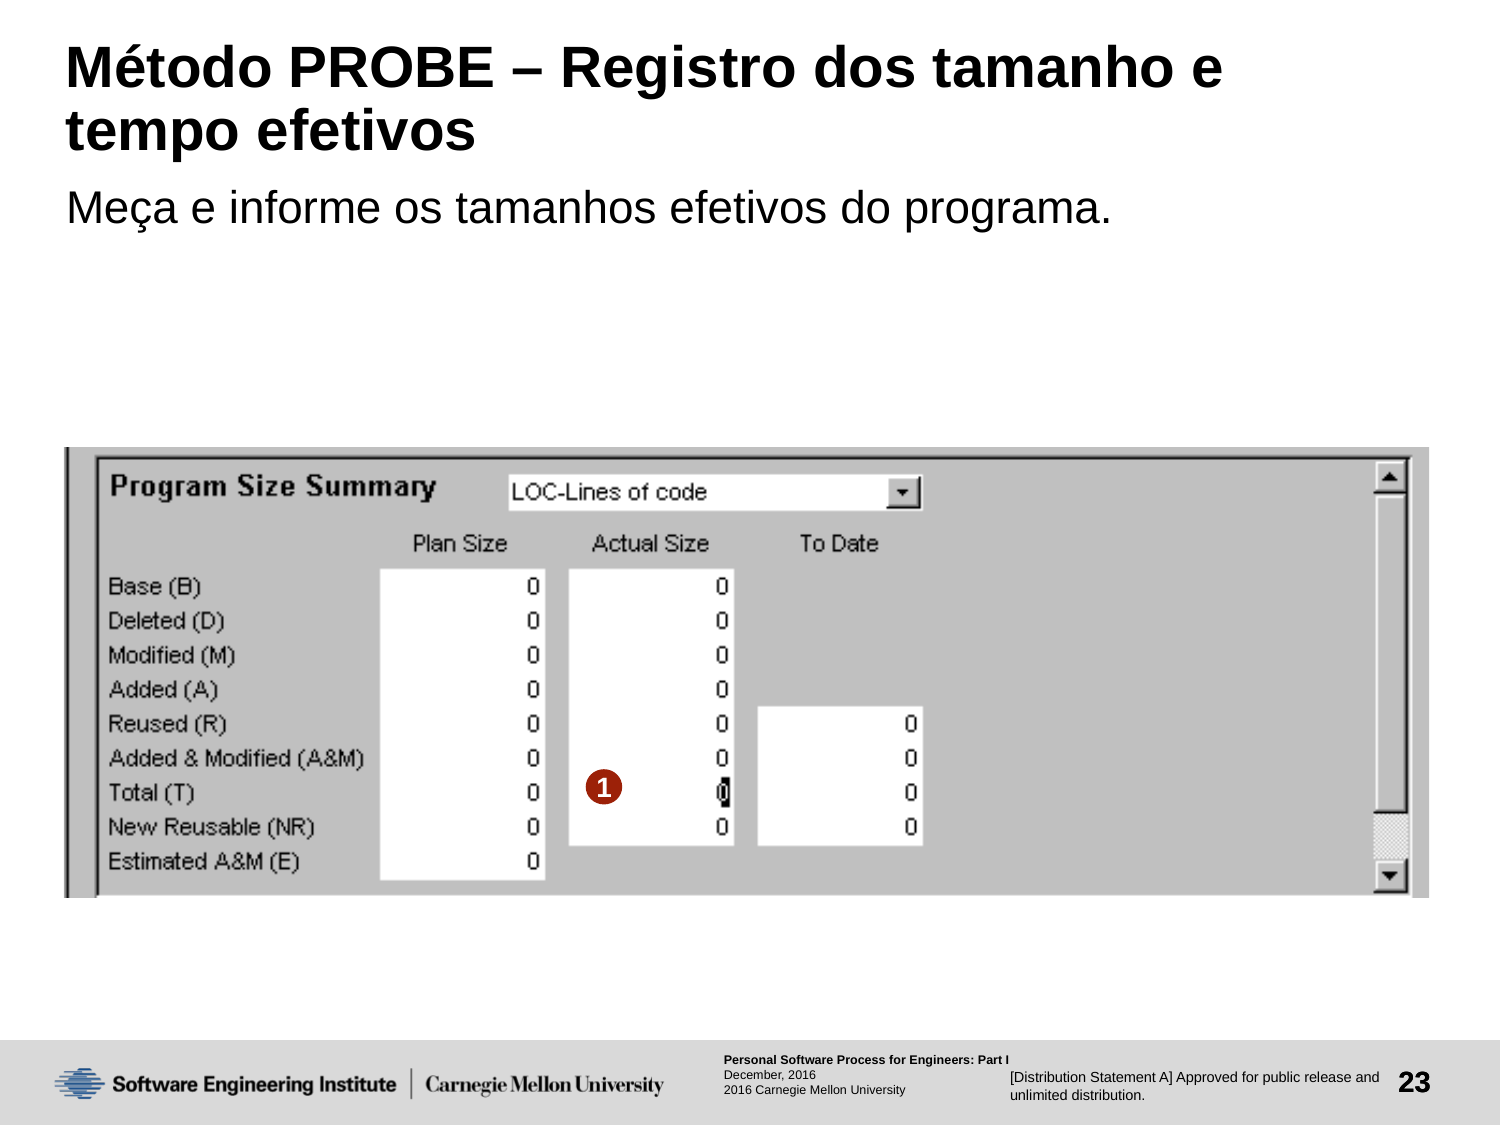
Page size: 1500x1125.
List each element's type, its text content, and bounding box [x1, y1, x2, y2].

picture [63, 447, 1430, 898]
picture [46, 1061, 673, 1104]
list Meça e informe os tamanhos efetivos do programa. [65, 177, 1431, 1000]
title Método PROBE – Registro dos tamanho e tempo efetivos [65, 37, 1313, 148]
